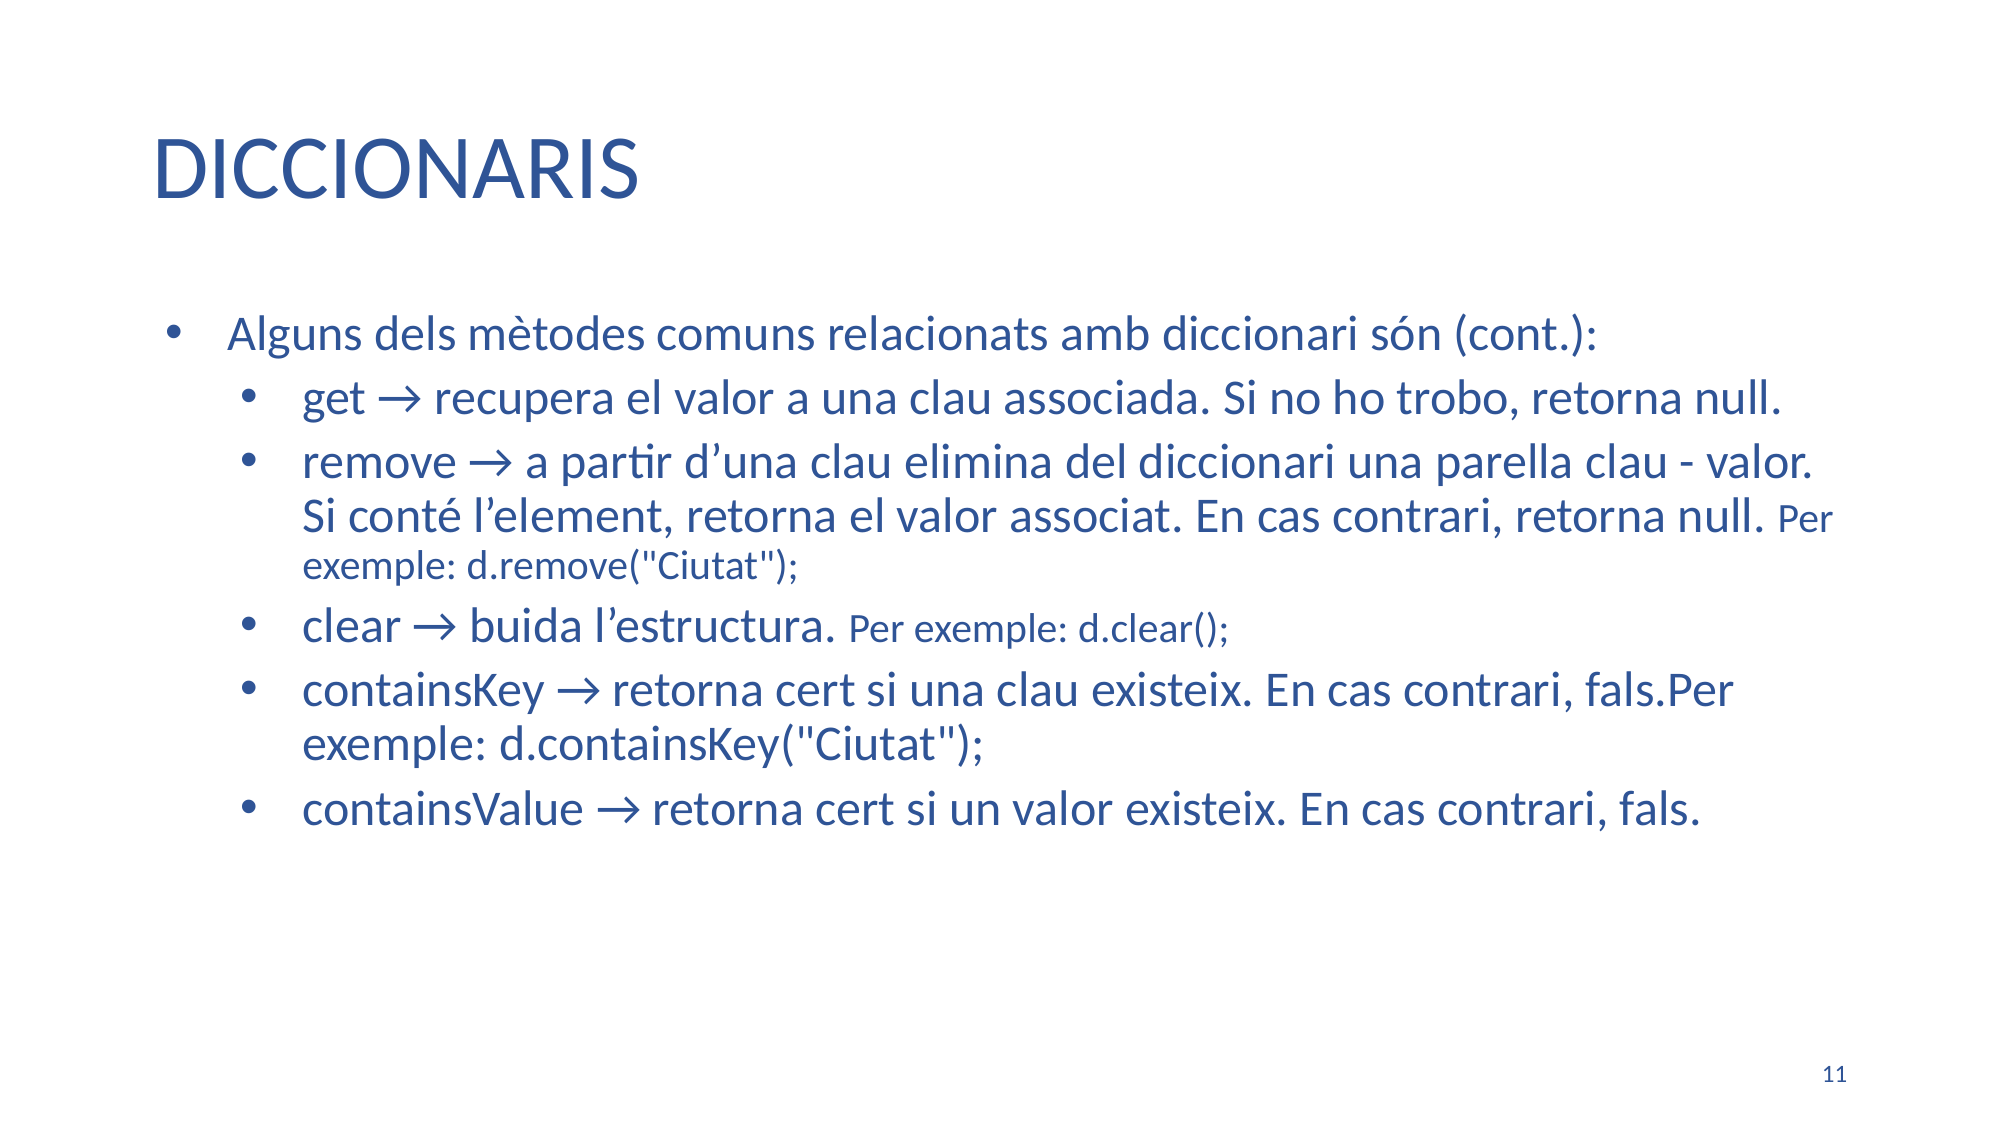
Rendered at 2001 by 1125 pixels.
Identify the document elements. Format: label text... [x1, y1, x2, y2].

slide_number <number> [1412, 1042, 1863, 1103]
list Alguns dels mètodes comuns relacionats amb diccionari són (cont.): get → recupera el valor a una clau associada. Si no ho trobo, retorna null. remove → a partir d’una clau elimina del diccionari una parella clau - valor. Si conté l’element, retorna el valor associat. En cas contrari, retorna null. Per exemple: d.remove("Ciutat"); clear → buida l’estructura. Per exemple: d.clear(); containsKey → retorna cert si una clau existeix. En cas contrari, fals.Per exemple: d.containsKey("Ciutat"); containsValue → retorna cert si un valor existeix. En cas contrari, fals. [137, 299, 1863, 1014]
title DICCIONARIS [137, 59, 1863, 278]
